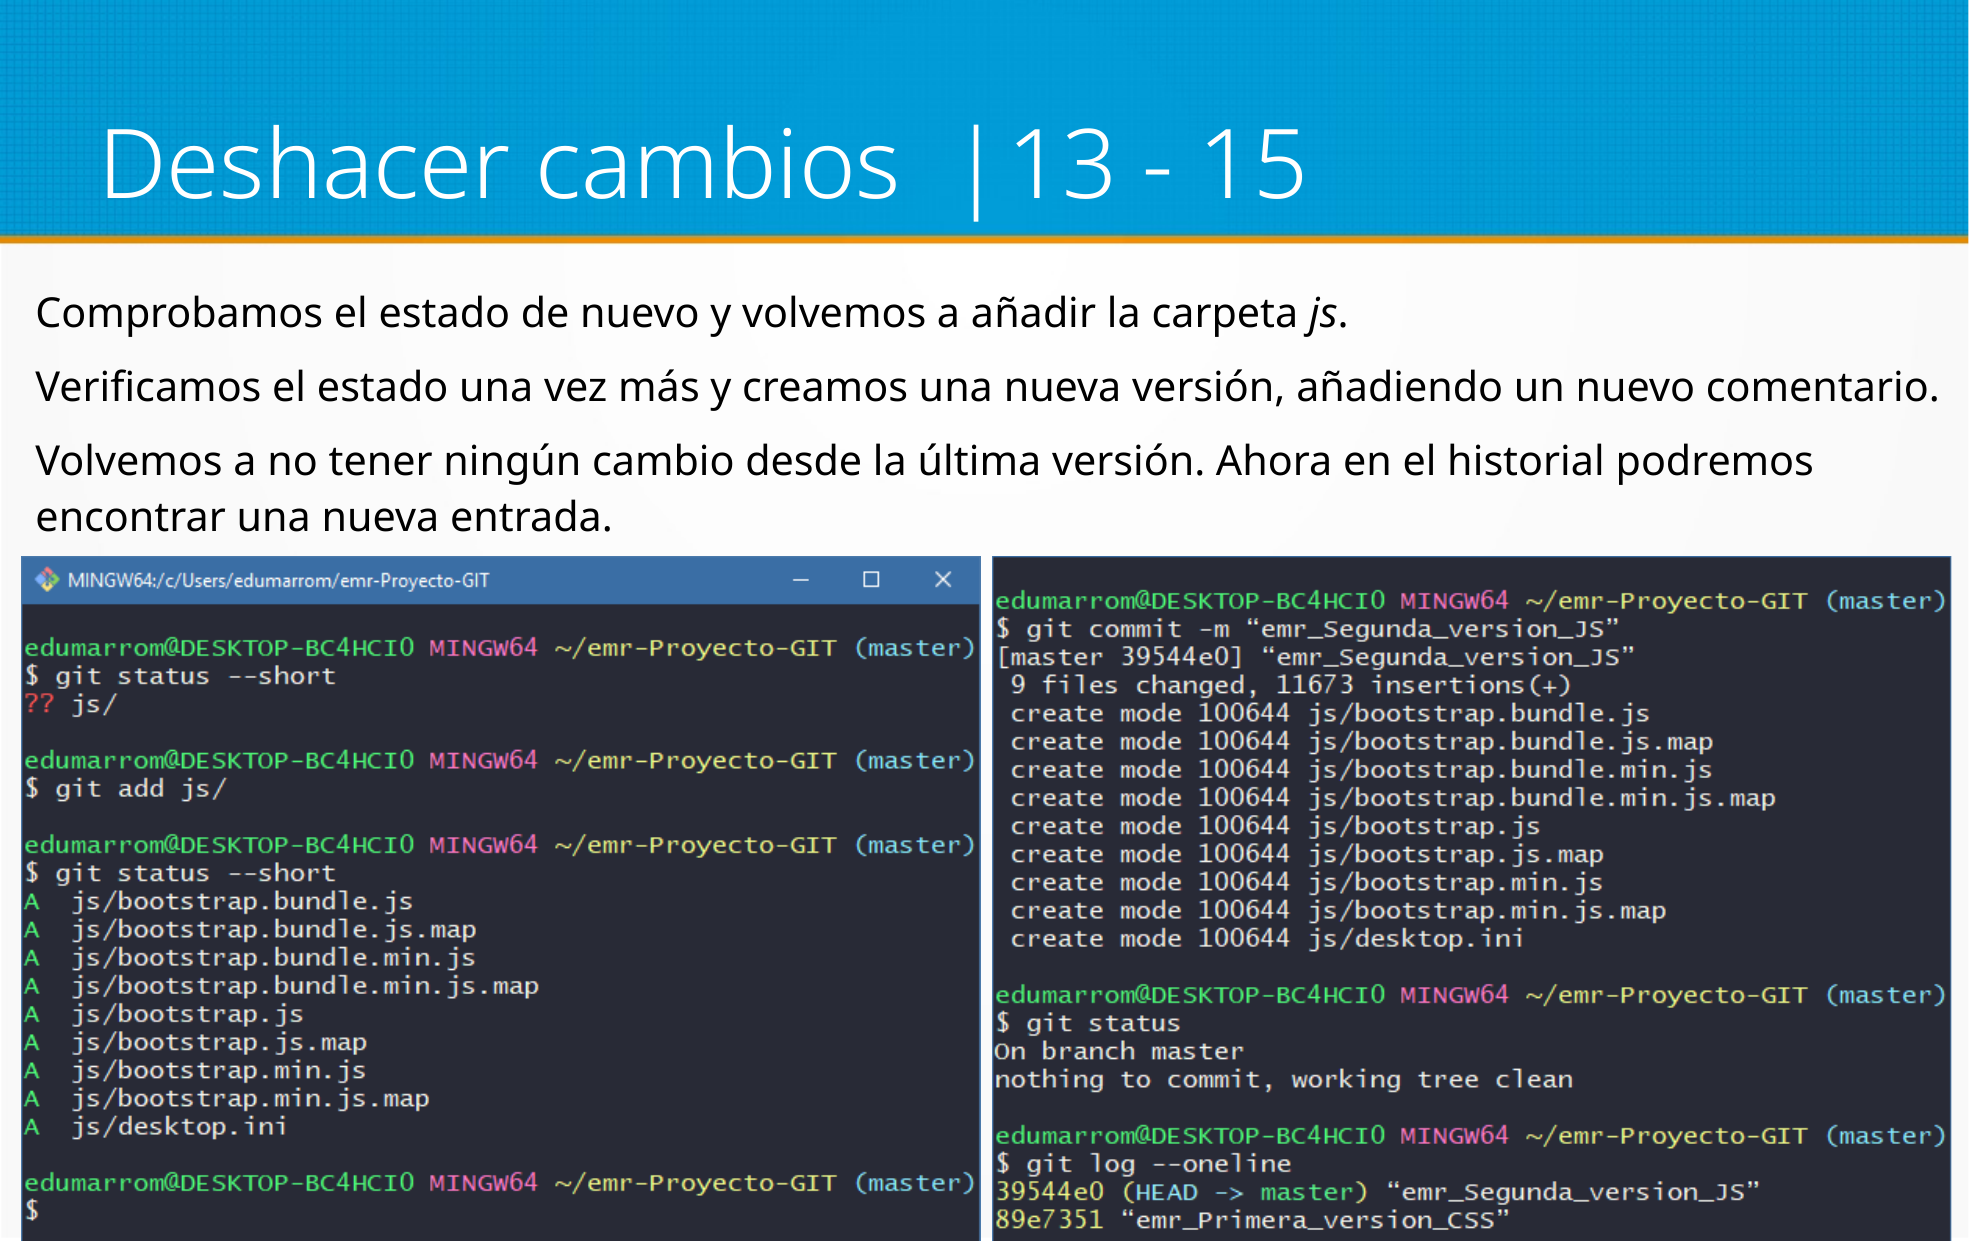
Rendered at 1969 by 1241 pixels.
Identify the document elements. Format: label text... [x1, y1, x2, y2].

picture [0, 233, 1969, 1241]
title Deshacer cambios | 13 - 15 [98, 19, 1870, 227]
list Comprobamos el estado de nuevo y volvemos a añadir la carpeta js. Verificamos el estado una vez más y creamos una nueva versión, añadiendo un nuevo comentario. Volvemos a no tener ningún cambio desde la última versión. Ahora en el historial podremos encontrar una nueva entrada. [35, 283, 1949, 556]
